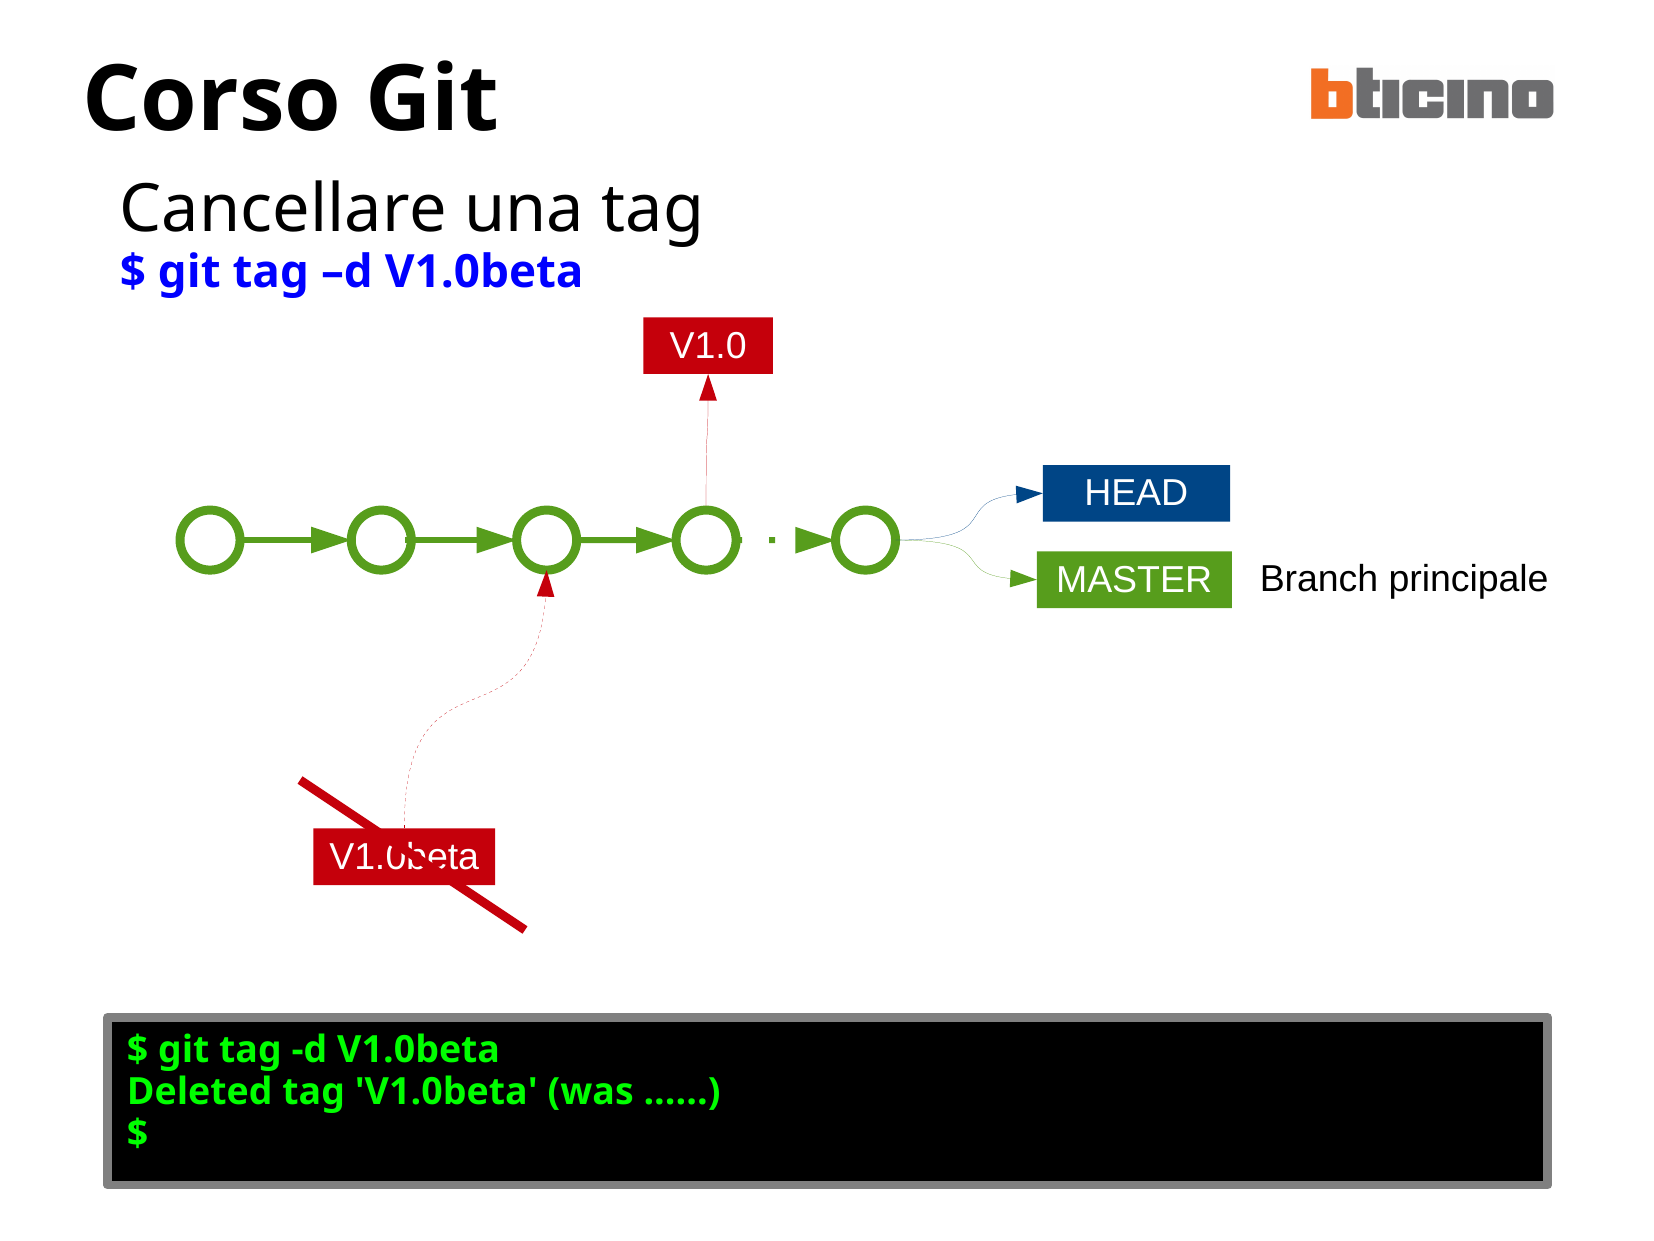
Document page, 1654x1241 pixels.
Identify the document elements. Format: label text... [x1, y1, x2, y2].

text_box Cancellare una tag $ git tag –d V1.0beta [105, 165, 1576, 306]
text_box V1.0beta [313, 828, 449, 886]
text_box Branch principale [1245, 550, 1576, 608]
text_box MASTER [1036, 551, 1232, 609]
title Corso Git [82, 48, 1570, 151]
text_box V1.0beta [382, 828, 496, 886]
text_box V1.0 [643, 317, 773, 374]
text_box $ git tag -d V1.0beta Deleted tag 'V1.0beta' (was ......) $ [107, 1017, 1548, 1186]
text_box HEAD [1042, 465, 1231, 522]
